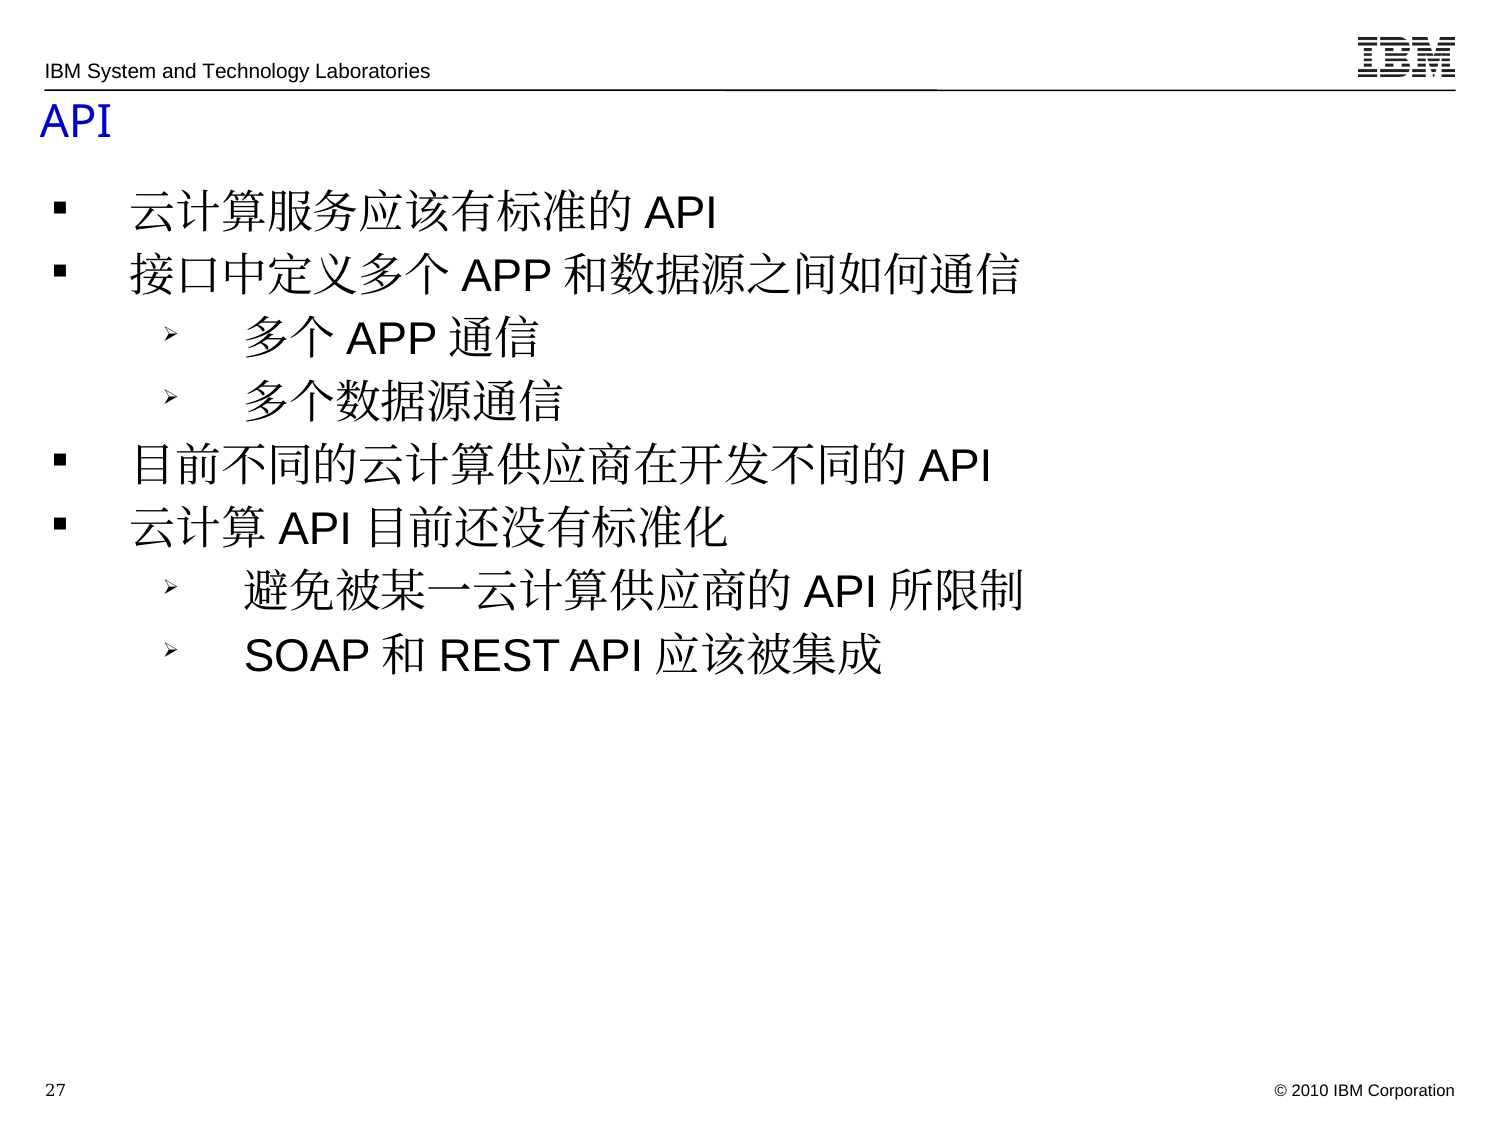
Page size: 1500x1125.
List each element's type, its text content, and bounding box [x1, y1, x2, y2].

list 云计算服务应该有标准的API 接口中定义多个APP和数据源之间如何通信 多个APP通信 多个数据源通信 目前不同的云计算供应商在开发不同的API 云计算API目前还没有标准化 避免被某一云计算供应商的API所限制 SOAP和REST API应该被集成 [37, 174, 1459, 906]
text_box <number> [29, 1072, 85, 1108]
title API [24, 90, 1446, 193]
picture [1358, 37, 1455, 77]
